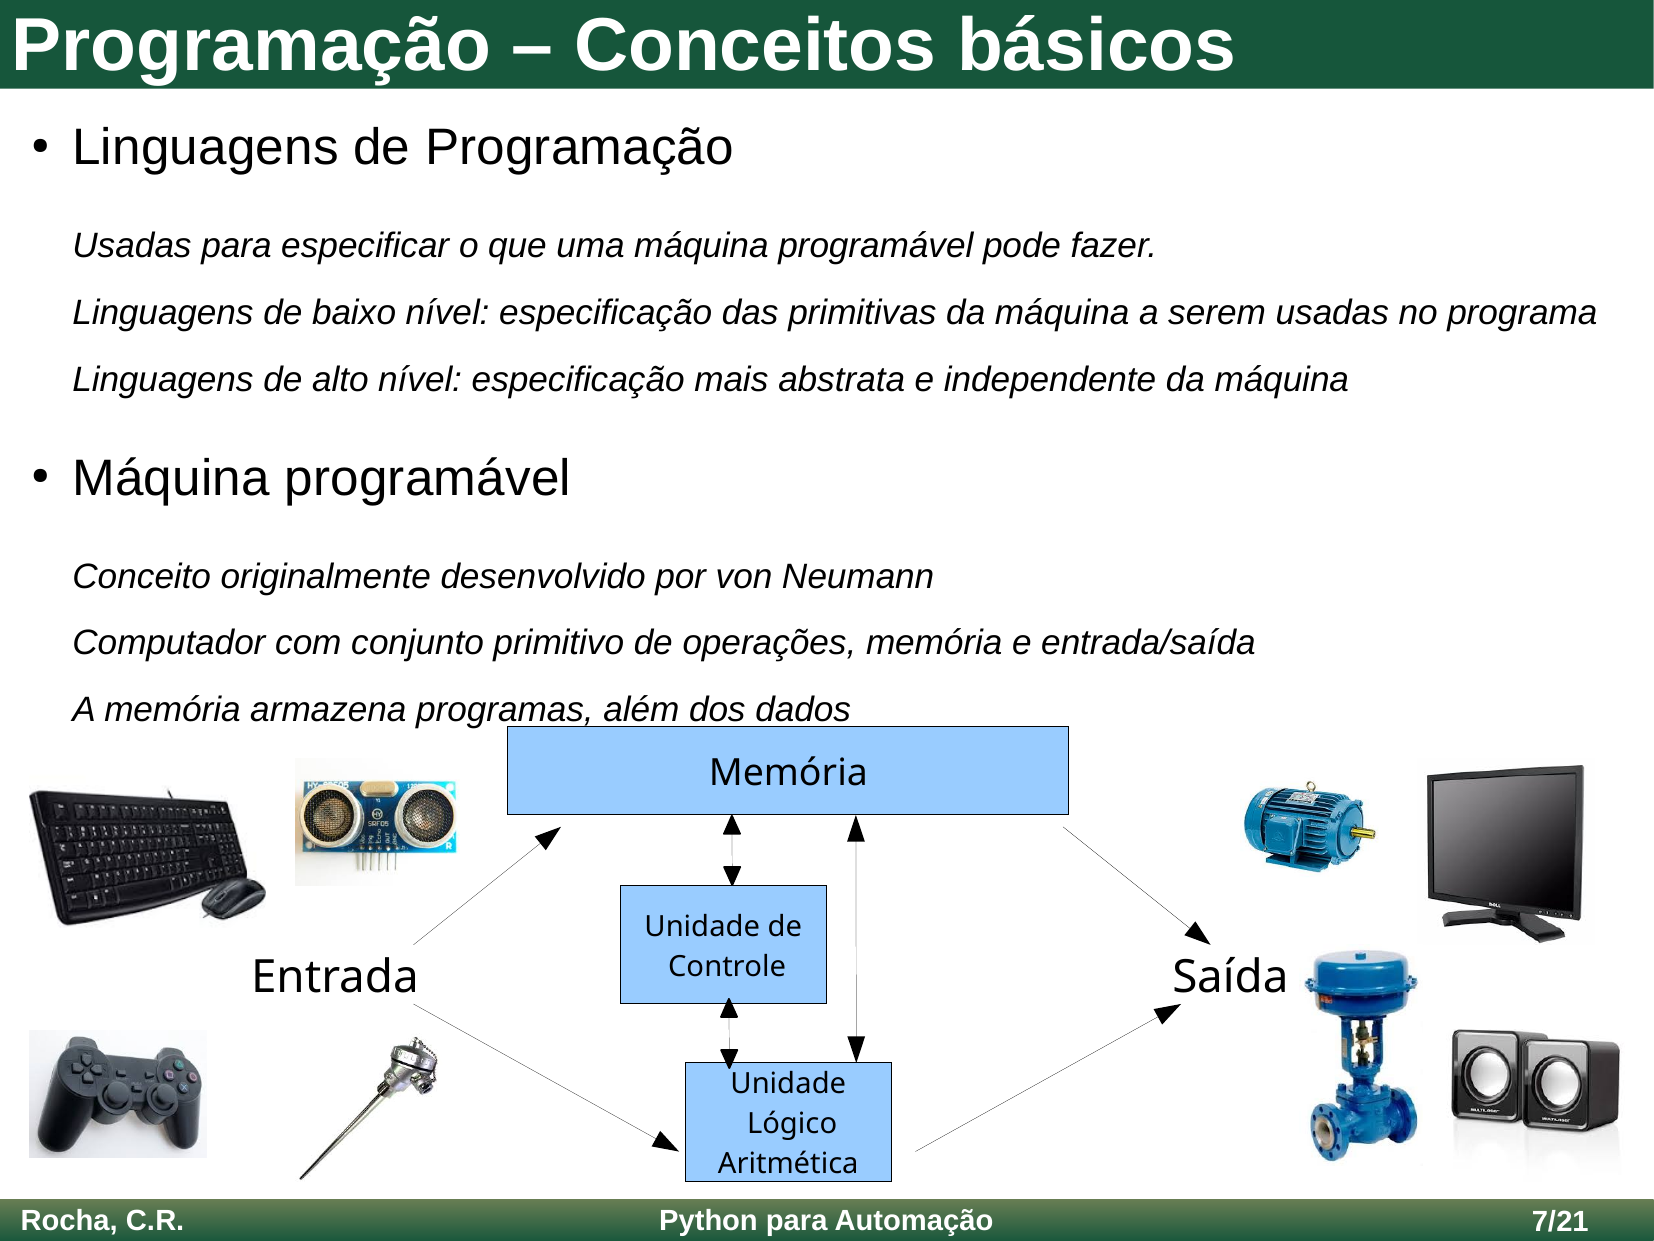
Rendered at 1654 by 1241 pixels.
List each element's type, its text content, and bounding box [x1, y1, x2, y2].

picture [29, 738, 266, 975]
picture [1240, 764, 1379, 886]
picture [295, 1033, 443, 1182]
title Programação – Conceitos básicos [11, 0, 1625, 89]
text_box Unidade de Controle [620, 885, 827, 1004]
list Linguagens de Programação Usadas para especificar o que uma máquina programável pode fazer. Linguagens de baixo nível: especificação das primitivas da máquina a serem usadas no programa Linguagens de alto nível: especificação mais abstrata e independente da máquina Máquina programável Conceito originalmente desenvolvido por von Neumann Computador com conjunto primitivo de operações, memória e entrada/saída A memória armazena programas, além dos dados [17, 118, 1625, 768]
text_box Memória [507, 726, 1069, 815]
text_box Saída [1157, 936, 1394, 1003]
picture [1446, 1003, 1625, 1182]
text_box Unidade Lógico Aritmética [685, 1062, 892, 1182]
picture [295, 758, 461, 886]
picture [29, 1030, 207, 1158]
text_box Entrada [236, 936, 473, 1003]
picture [1299, 758, 1595, 1166]
